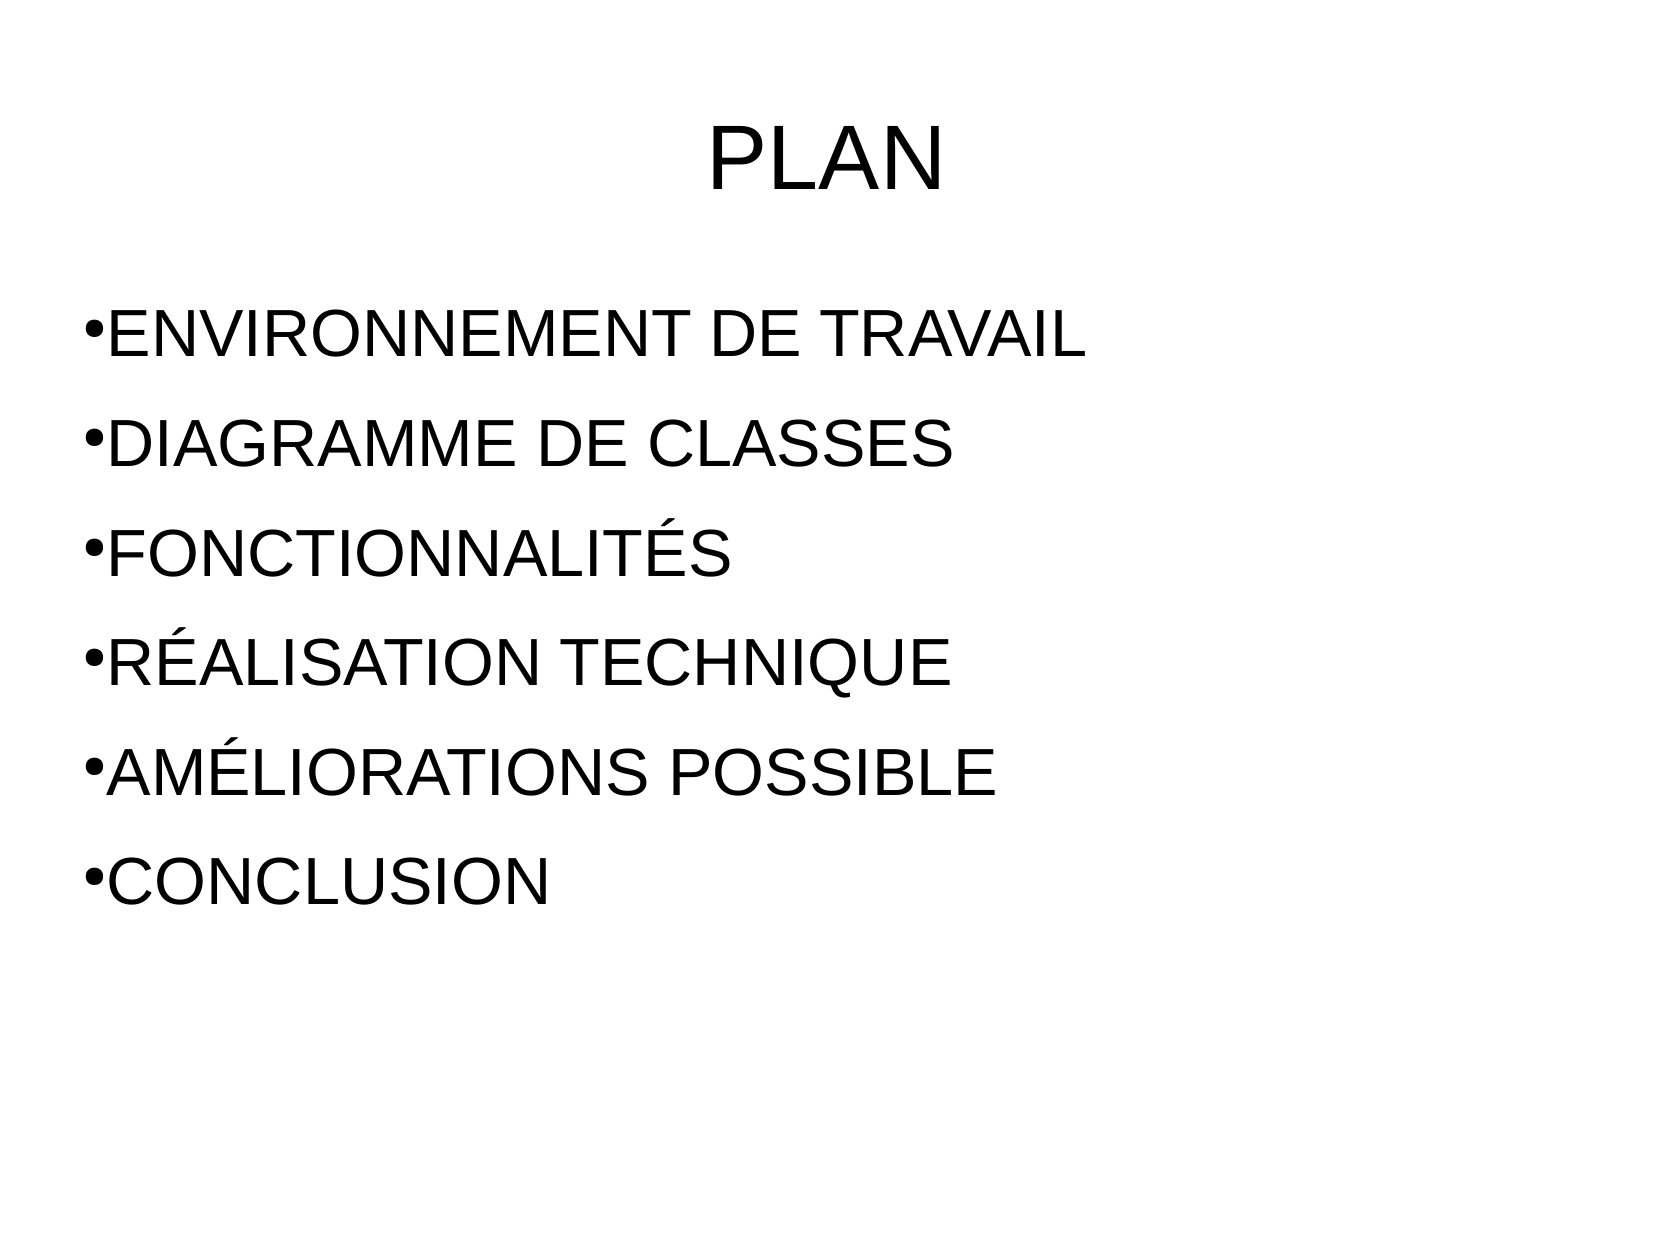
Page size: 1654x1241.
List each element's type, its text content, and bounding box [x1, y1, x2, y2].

list ENVIRONNEMENT DE TRAVAIL DIAGRAMME DE CLASSES FONCTIONNALITÉS RÉALISATION TECHNIQUE AMÉLIORATIONS POSSIBLE CONCLUSION [82, 290, 1571, 1010]
title PLAN [82, 49, 1571, 257]
